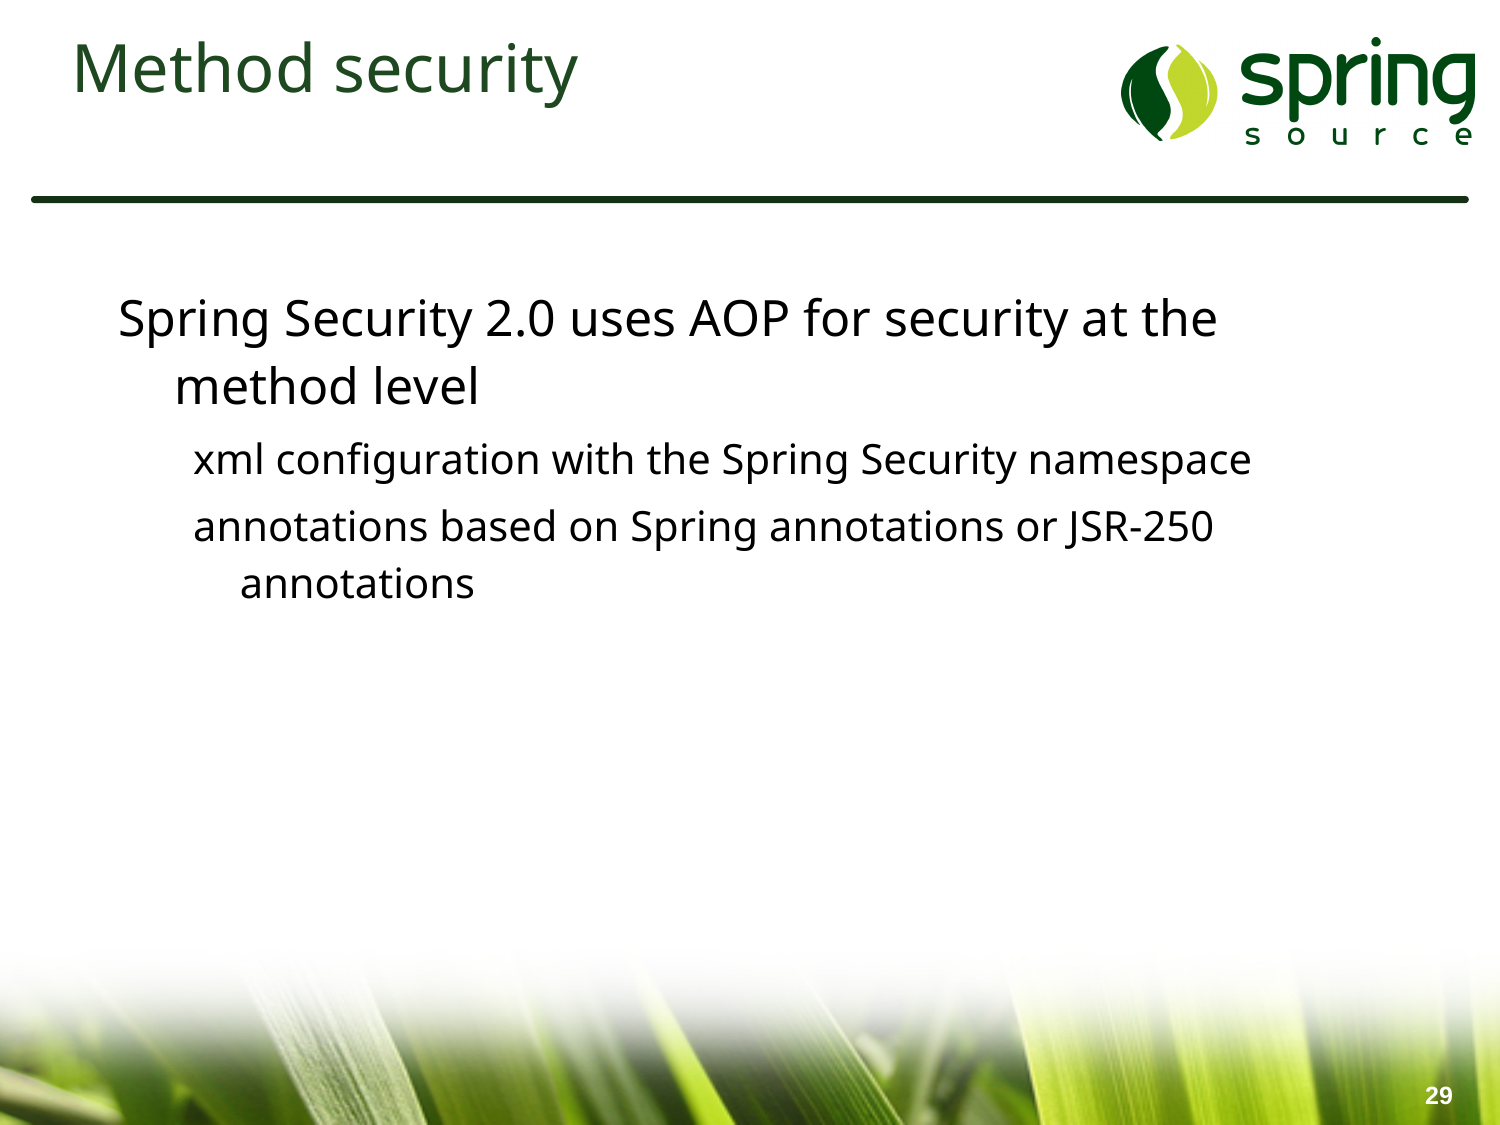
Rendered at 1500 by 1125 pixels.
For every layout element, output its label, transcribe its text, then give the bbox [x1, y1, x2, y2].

picture [1121, 37, 1475, 145]
picture [0, 944, 1500, 1125]
title Method security [56, 13, 1089, 176]
list Spring Security 2.0 uses AOP for security at the method level xml configuration with the Spring Security namespace annotations based on Spring annotations or JSR-250 annotations [103, 275, 1394, 938]
